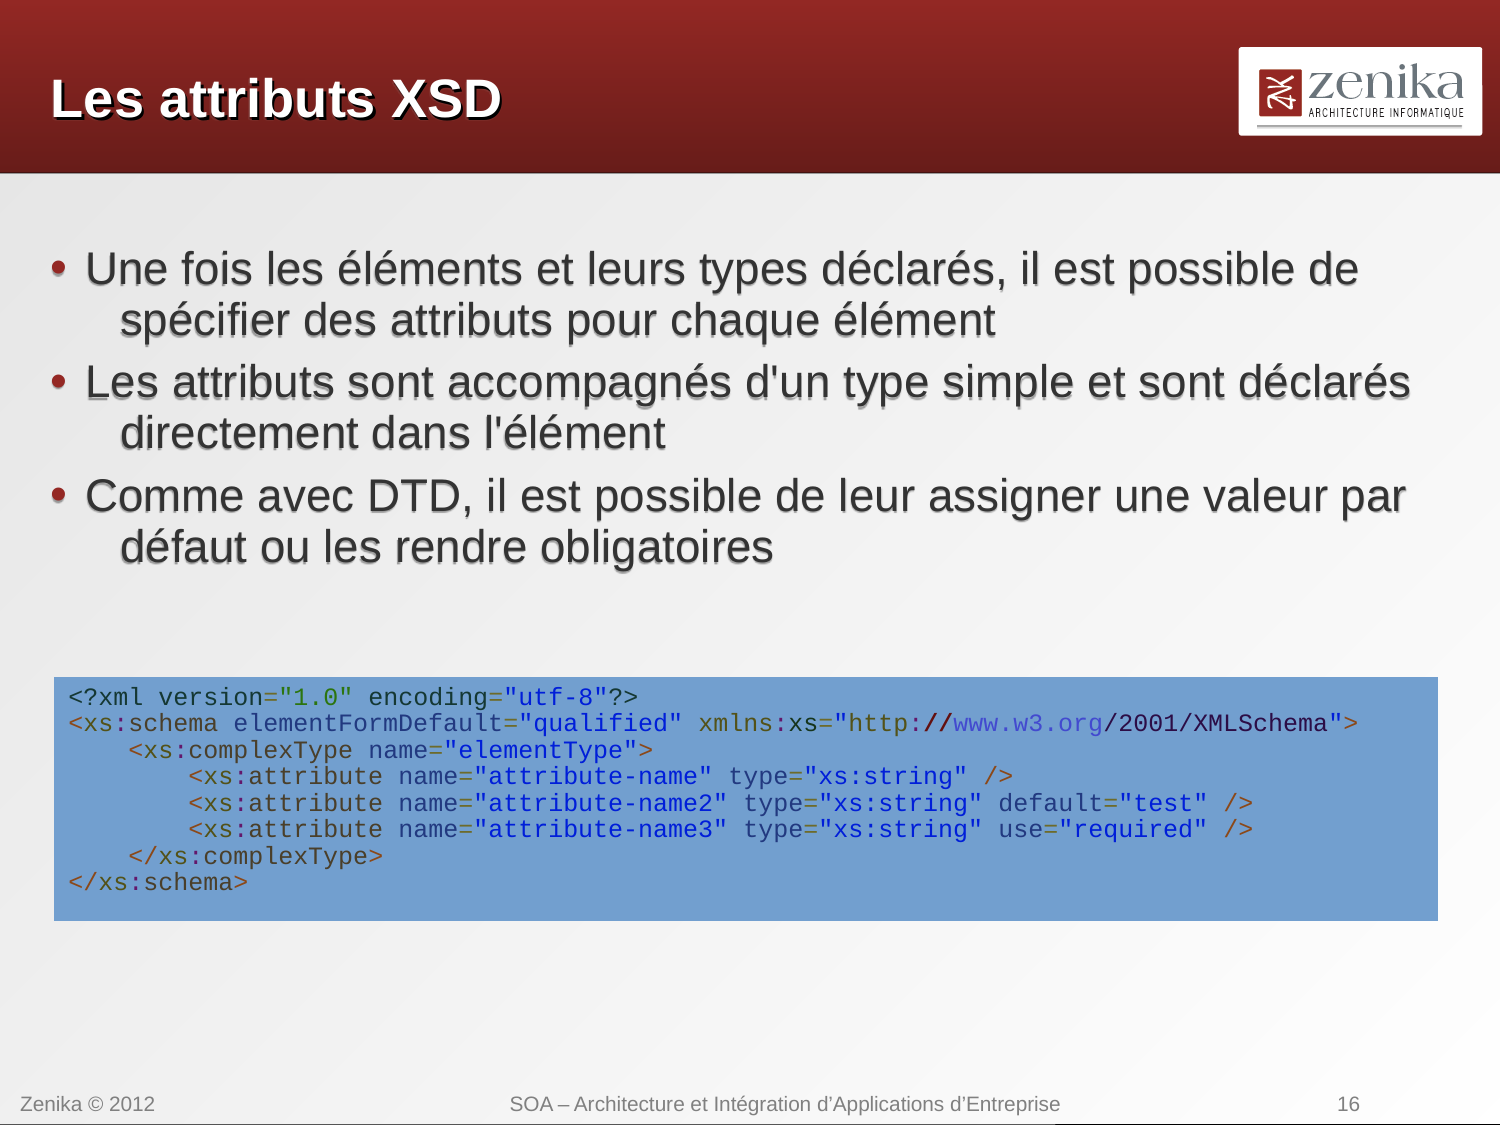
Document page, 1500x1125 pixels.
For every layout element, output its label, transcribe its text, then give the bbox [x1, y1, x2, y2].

title Les attributs XSD [50, 15, 1206, 180]
list Une fois les éléments et leurs types déclarés, il est possible de spécifier des attributs pour chaque élément Les attributs sont accompagnés d'un type simple et sont déclarés directement dans l'élément Comme avec DTD, il est possible de leur assigner une valeur par défaut ou les rendre obligatoires [50, 240, 1435, 1069]
table_header <?xml version="1.0" encoding="utf-8"?> <xs:schema elementFormDefault="qualified" xmlns:xs="http://www.w3.org/2001/XMLSchema"> <xs:complexType name="elementType"> <xs:attribute name="attribute-name" type="xs:string" /> <xs:attribute name="attribute-name2" type="xs:string" default="test" /> <xs:attribute name="attribute-name3" type="xs:string" use="required" /> </xs:complexType> </xs:schema> [54, 677, 1438, 921]
